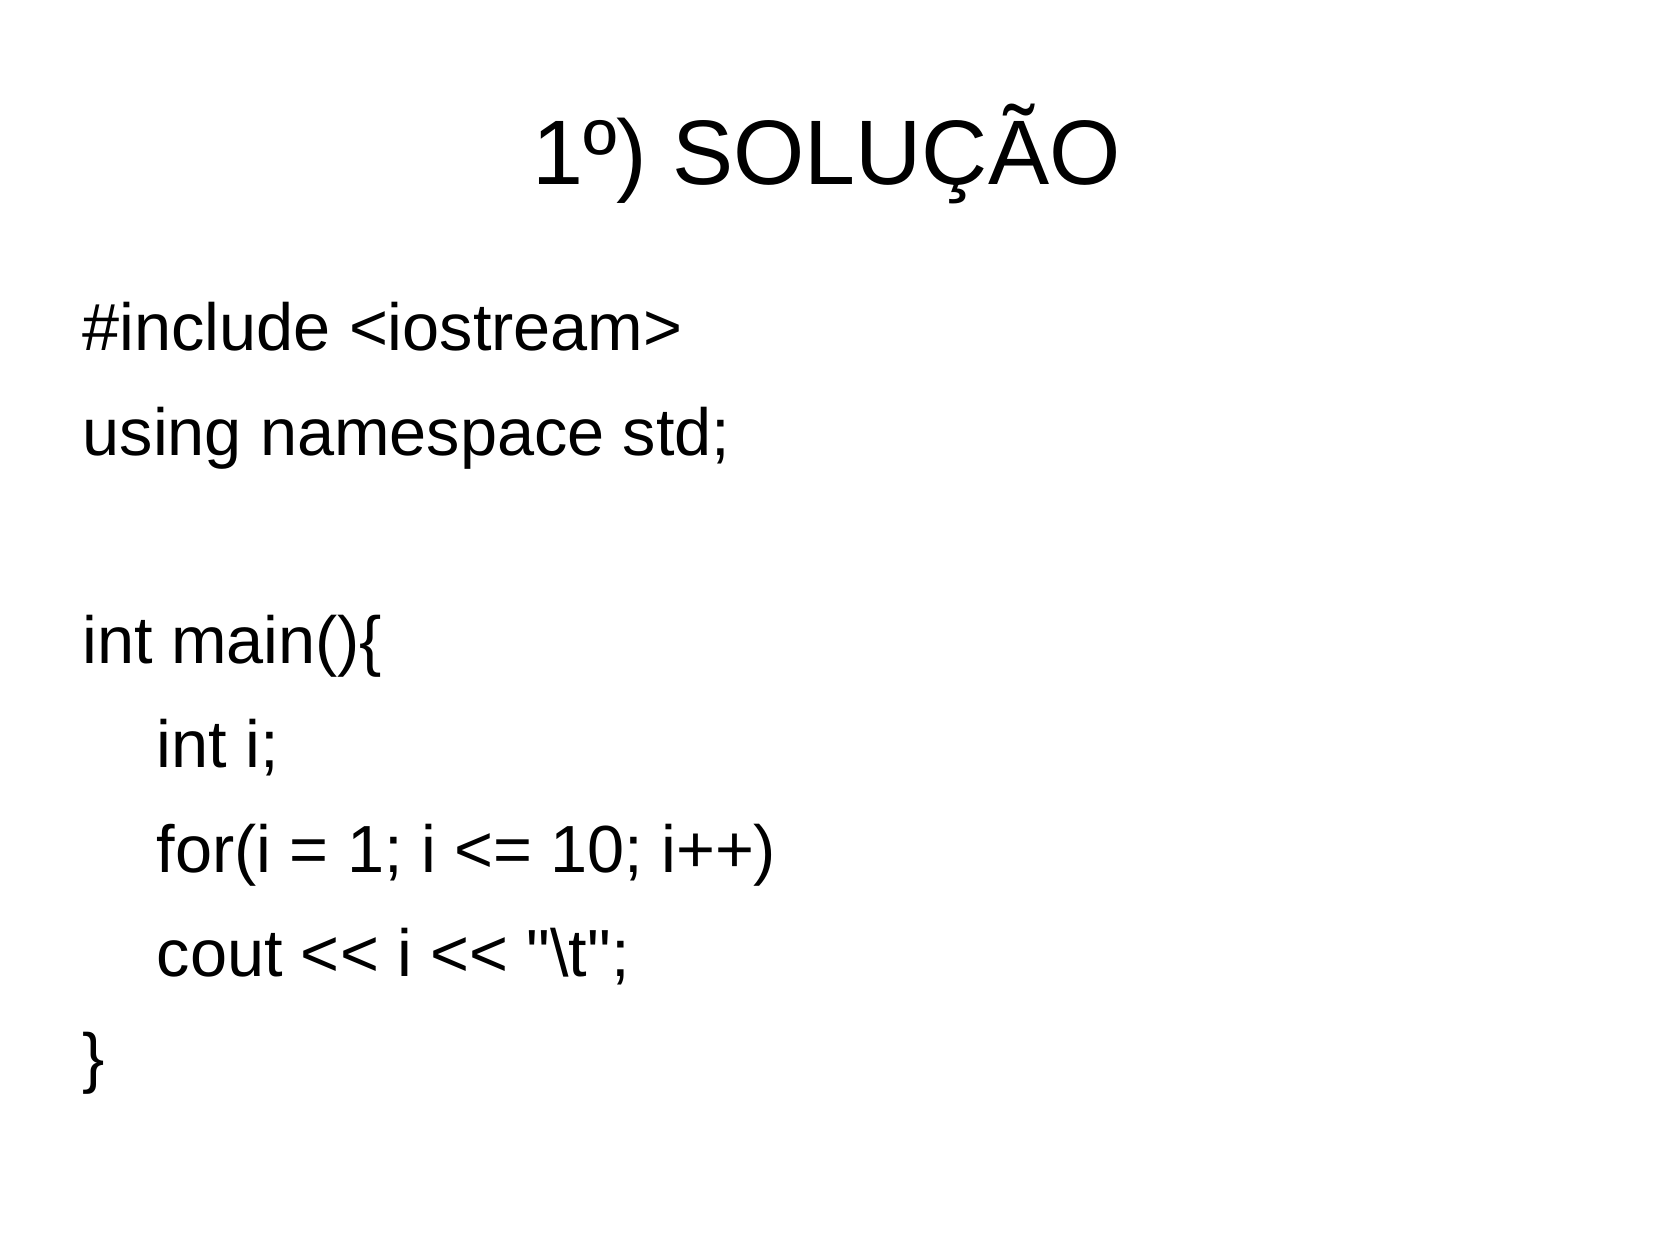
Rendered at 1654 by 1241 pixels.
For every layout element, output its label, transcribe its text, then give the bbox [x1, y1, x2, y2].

title 1º) SOLUÇÃO [82, 49, 1571, 257]
list #include <iostream> using namespace std; int main(){ int i; for(i = 1; i <= 10; i++) cout << i << "\t"; } [82, 290, 1571, 1109]
